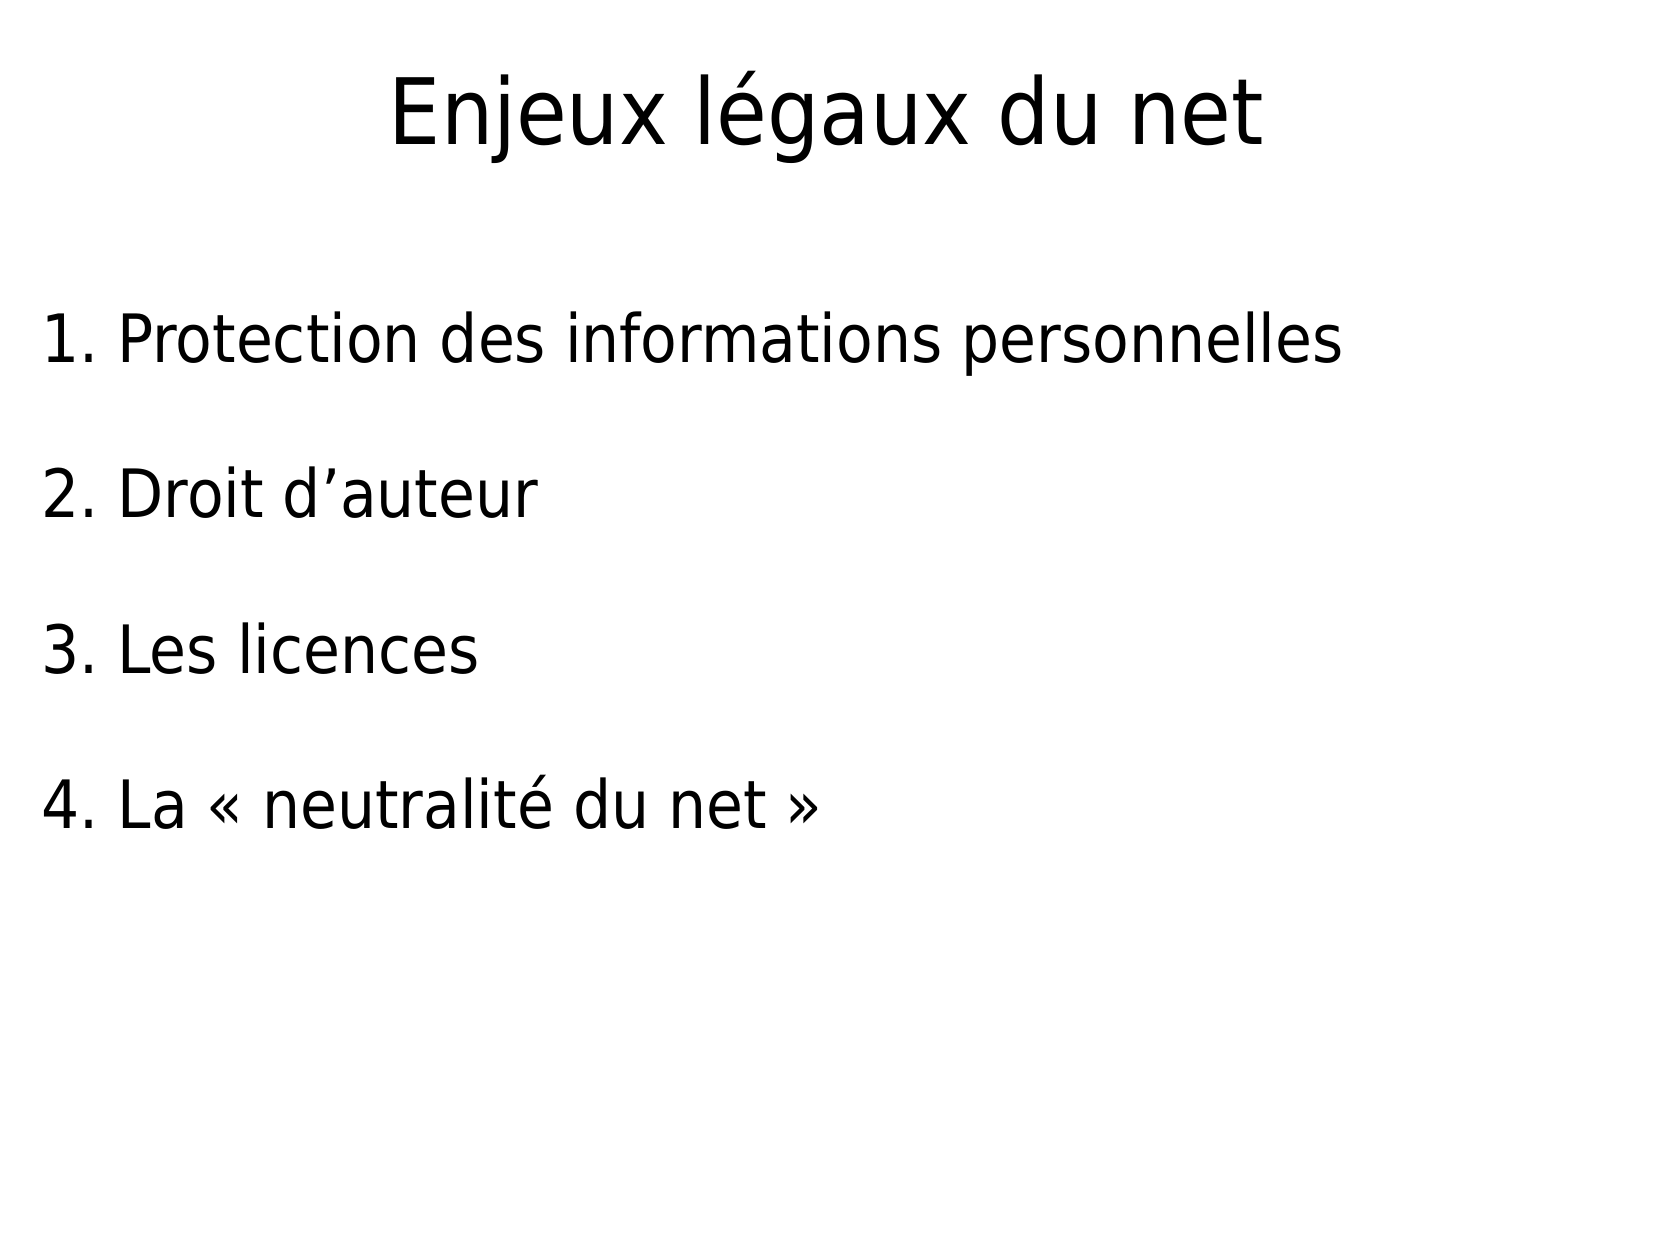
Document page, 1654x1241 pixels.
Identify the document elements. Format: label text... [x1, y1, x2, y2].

title Enjeux légaux du net [41, 12, 1613, 214]
title 1. Protection des informations personnelles 2. Droit d’auteur 3. Les licences 4. La « neutralité du net » [41, 222, 1613, 1183]
